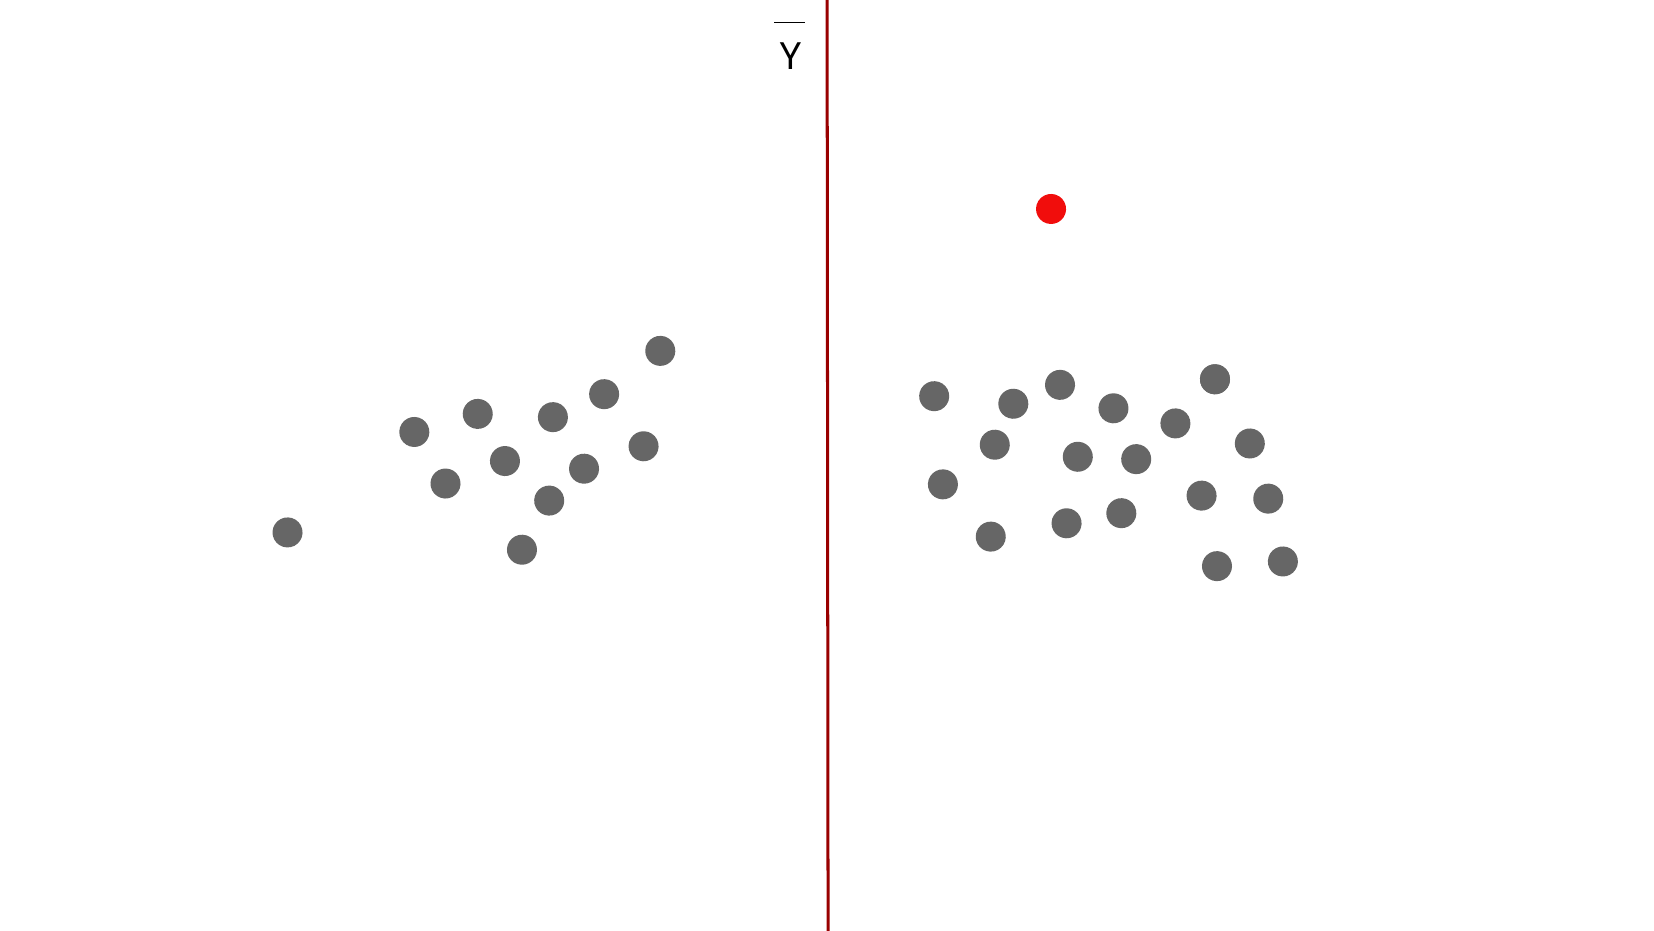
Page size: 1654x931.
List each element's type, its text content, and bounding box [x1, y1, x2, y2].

text_box [430, 468, 461, 499]
text_box [1267, 546, 1298, 577]
text_box [569, 453, 600, 484]
text_box [534, 485, 565, 516]
text_box [537, 402, 568, 433]
text_box [1045, 369, 1076, 400]
text_box [1106, 498, 1137, 529]
text_box [645, 335, 676, 366]
text_box [1234, 428, 1265, 459]
text_box [1036, 193, 1067, 224]
text_box [975, 521, 1006, 552]
text_box [489, 446, 520, 477]
text_box [399, 416, 430, 447]
text_box [506, 534, 537, 565]
text_box [927, 469, 958, 500]
text_box [1201, 551, 1233, 582]
text_box [628, 431, 659, 462]
text_box [1160, 408, 1191, 439]
text_box [919, 381, 950, 412]
text_box [1186, 480, 1217, 511]
text_box [1051, 508, 1082, 539]
text_box [462, 398, 493, 429]
text_box [1098, 393, 1129, 424]
text_box [589, 379, 620, 410]
text_box Y [765, 22, 826, 76]
text_box [272, 517, 303, 548]
text_box [1199, 364, 1231, 395]
text_box [979, 429, 1010, 460]
text_box [1253, 483, 1284, 514]
text_box [1121, 444, 1152, 475]
text_box [1062, 441, 1093, 472]
text_box [998, 388, 1029, 419]
